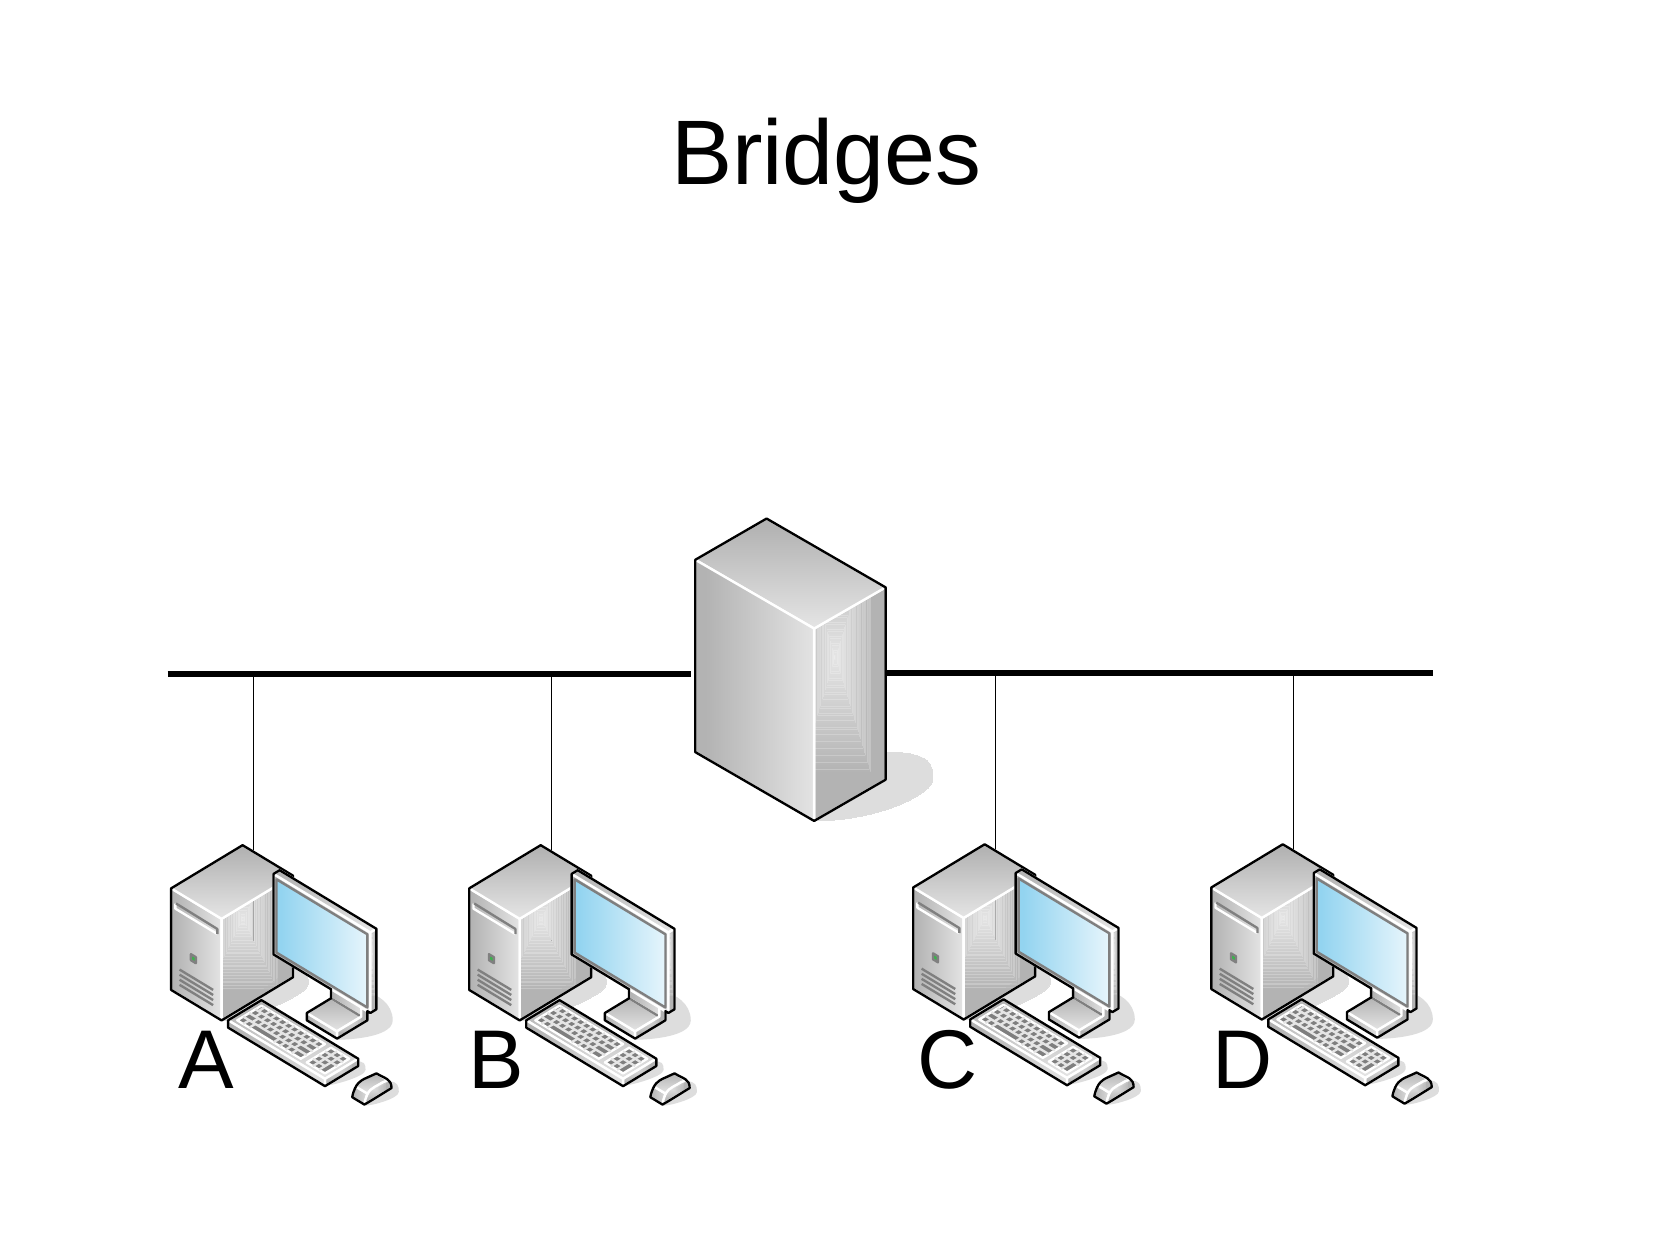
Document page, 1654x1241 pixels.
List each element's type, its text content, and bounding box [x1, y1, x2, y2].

text_box [1097, 1075, 1132, 1101]
text_box [1075, 1061, 1107, 1083]
title Bridges [82, 49, 1571, 257]
text_box [631, 1062, 663, 1084]
text_box B [453, 1005, 539, 1114]
text_box [275, 872, 375, 1036]
text_box [173, 847, 291, 1005]
text_box [819, 752, 933, 821]
text_box [1110, 1081, 1140, 1104]
text_box [1004, 969, 1051, 1006]
text_box C [902, 1005, 993, 1114]
text_box A [164, 1005, 250, 1114]
text_box [1395, 1075, 1430, 1101]
text_box [1270, 1002, 1397, 1083]
text_box [653, 1076, 688, 1102]
text_box [528, 1002, 655, 1084]
text_box [1373, 1061, 1405, 1083]
text_box [573, 873, 673, 1036]
text_box [1213, 847, 1332, 1017]
text_box [261, 970, 309, 1006]
text_box [697, 521, 884, 819]
text_box [333, 1062, 365, 1084]
text_box [1381, 997, 1432, 1038]
text_box [1315, 872, 1415, 1035]
text_box D [1197, 1005, 1288, 1114]
text_box [471, 848, 589, 1018]
text_box [1017, 872, 1117, 1035]
text_box [1083, 997, 1134, 1038]
text_box [341, 998, 392, 1039]
text_box [368, 1082, 398, 1105]
text_box [666, 1082, 696, 1105]
text_box [915, 847, 1033, 1017]
text_box [250, 1002, 357, 1084]
text_box [354, 1076, 390, 1102]
text_box [972, 1001, 1099, 1083]
text_box [1409, 1081, 1438, 1104]
text_box [639, 998, 690, 1039]
text_box [1302, 969, 1349, 1006]
text_box [560, 970, 607, 1006]
